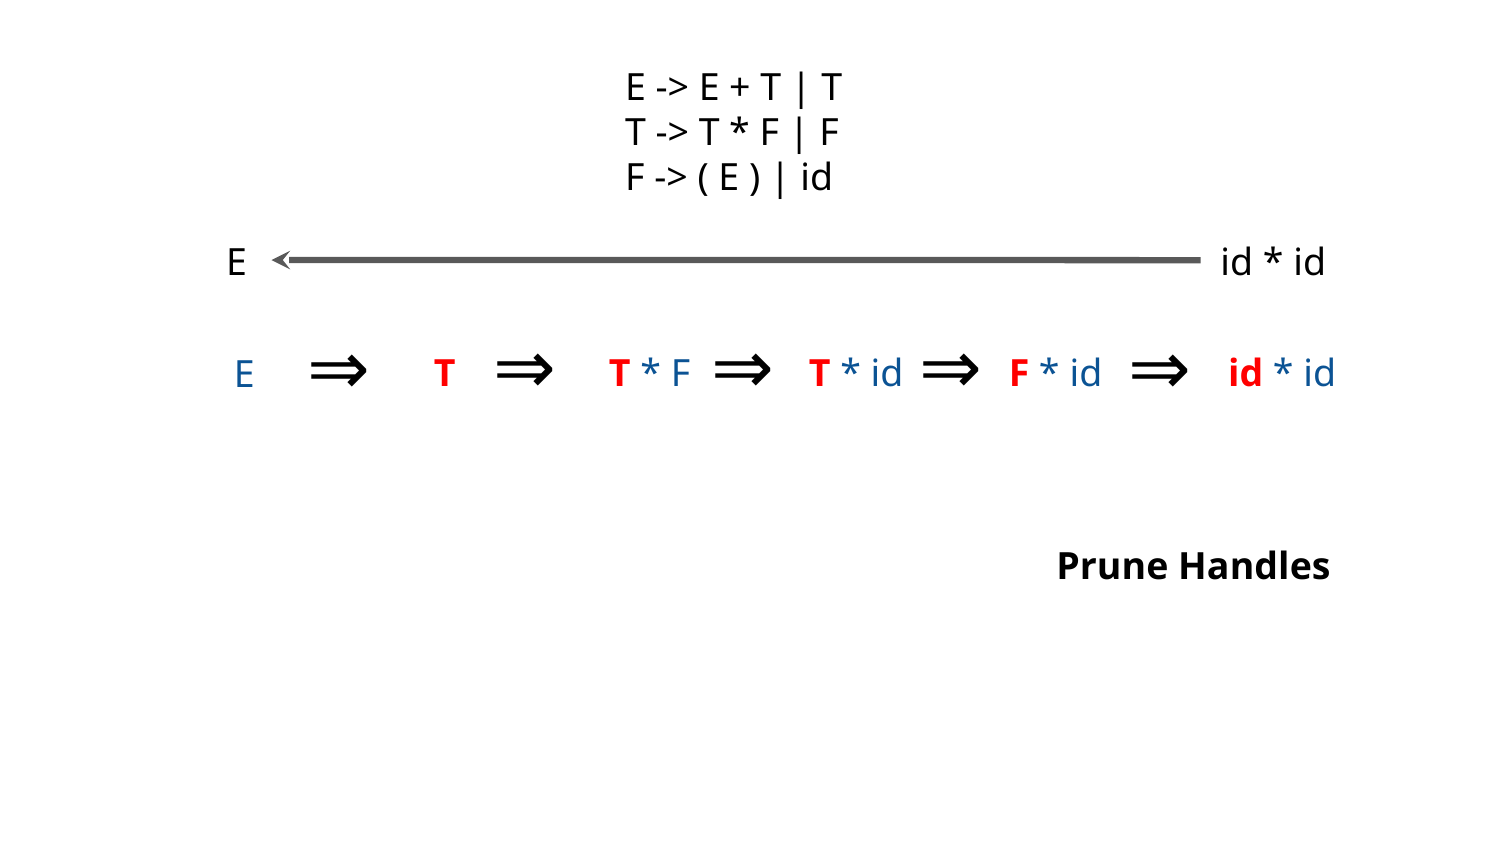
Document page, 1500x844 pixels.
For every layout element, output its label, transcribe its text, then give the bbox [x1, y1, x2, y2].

text_box ⇒ [292, 304, 396, 441]
text_box ⇒ [696, 304, 800, 440]
text_box ⇒ [904, 304, 1008, 440]
text_box T * F [593, 339, 696, 405]
text_box T [418, 339, 478, 405]
text_box E -> E + T | T T -> T * F | F F -> ( E ) | id [610, 47, 961, 113]
text_box id * id [1217, 339, 1359, 405]
text_box E [218, 339, 292, 405]
text_box ⇒ [1113, 304, 1217, 441]
text_box F * id [1008, 339, 1113, 405]
text_box Prune Handles [271, 451, 1346, 678]
text_box T * id [800, 339, 904, 405]
text_box ⇒ [478, 304, 582, 440]
text_box id * id [1200, 227, 1347, 293]
text_box E [201, 227, 272, 293]
